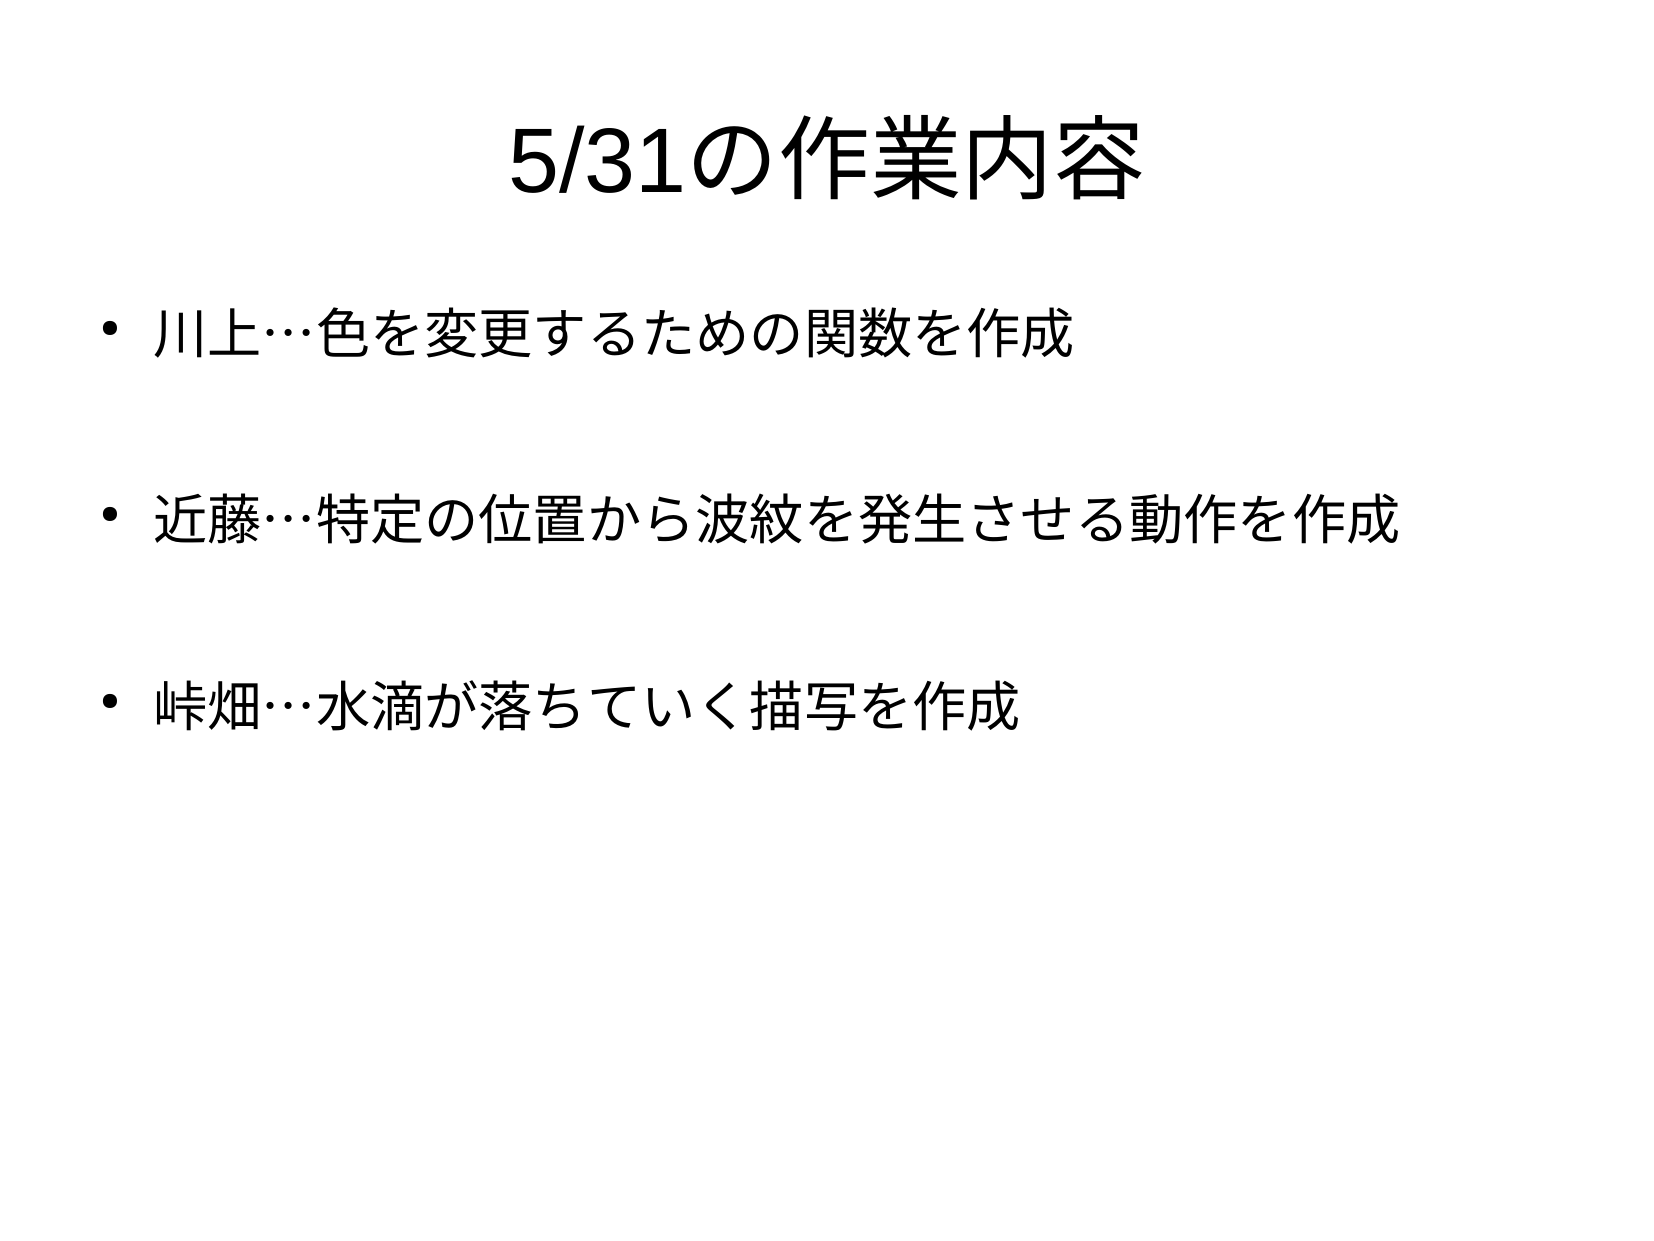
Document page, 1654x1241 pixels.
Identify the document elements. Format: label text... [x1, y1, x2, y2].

title 5/31の作業内容 [82, 49, 1571, 257]
list 川上…色を変更するための関数を作成 近藤…特定の位置から波紋を発生させる動作を作成 峠畑…水滴が落ちていく描写を作成 [82, 290, 1571, 1010]
